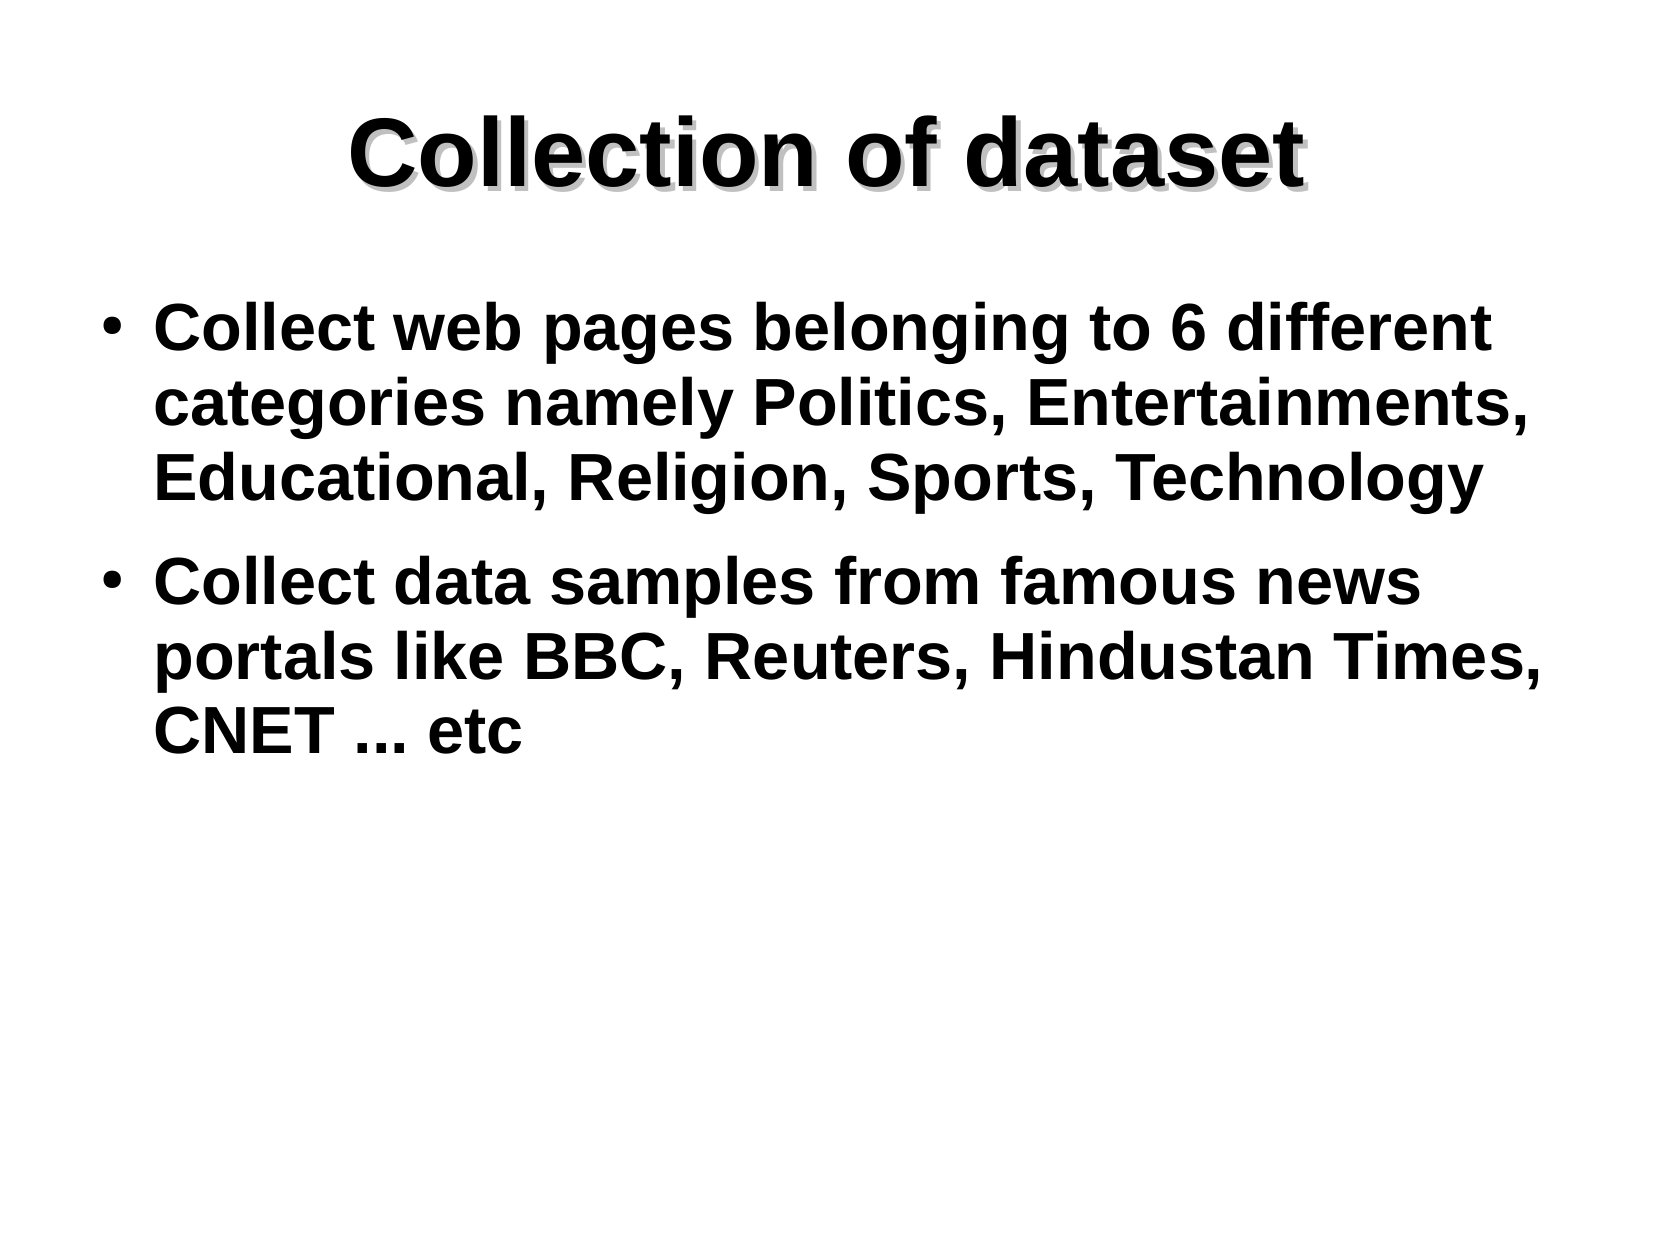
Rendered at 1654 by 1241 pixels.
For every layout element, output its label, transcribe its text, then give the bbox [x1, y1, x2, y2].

title Collection of dataset [82, 49, 1571, 257]
list Collect web pages belonging to 6 different categories namely Politics, Entertainments, Educational, Religion, Sports, Technology Collect data samples from famous news portals like BBC, Reuters, Hindustan Times, CNET ... etc [82, 290, 1571, 1010]
